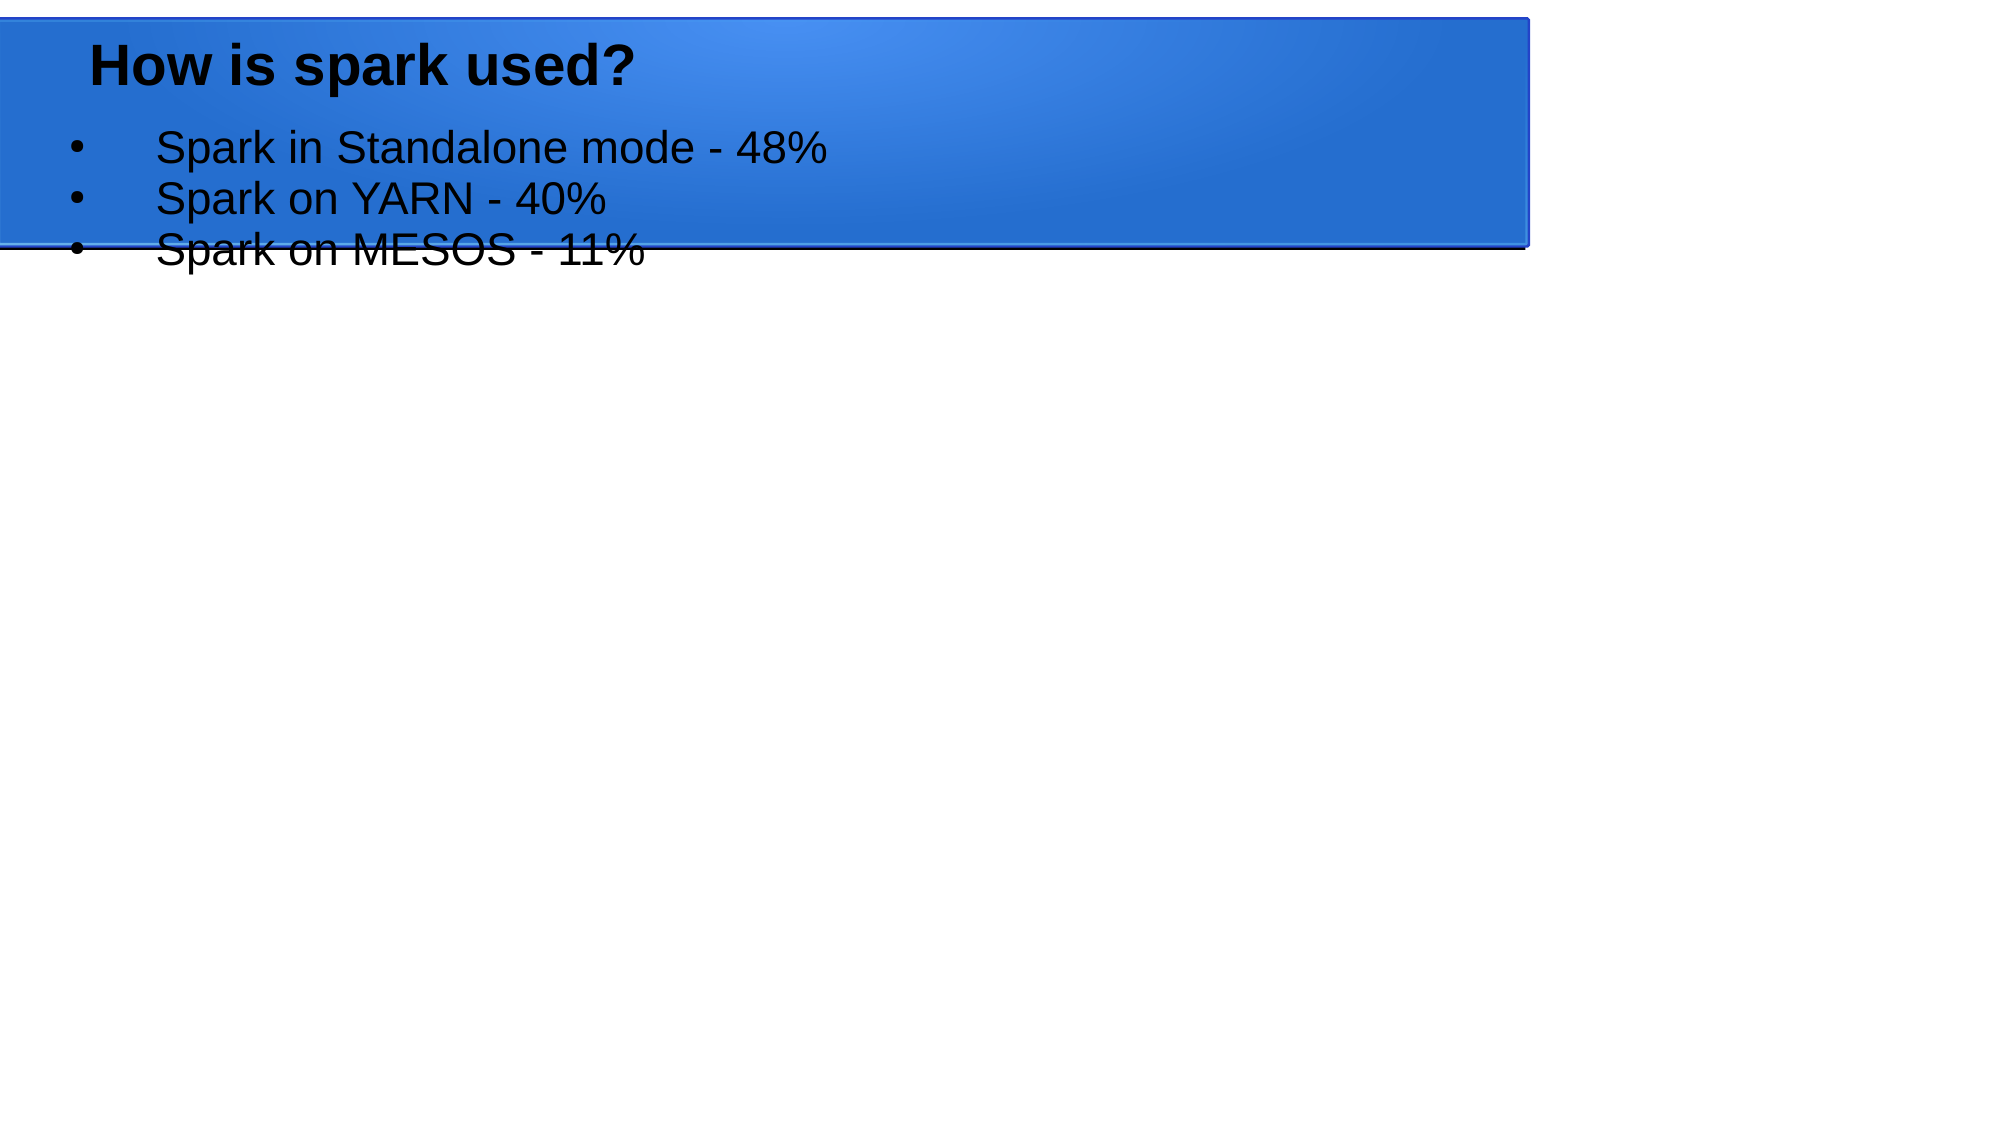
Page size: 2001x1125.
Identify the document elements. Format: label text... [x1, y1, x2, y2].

text_box How is spark used? [75, 25, 653, 105]
text_box Spark in Standalone mode - 48% Spark on YARN - 40% Spark on MESOS - 11% [54, 114, 844, 283]
